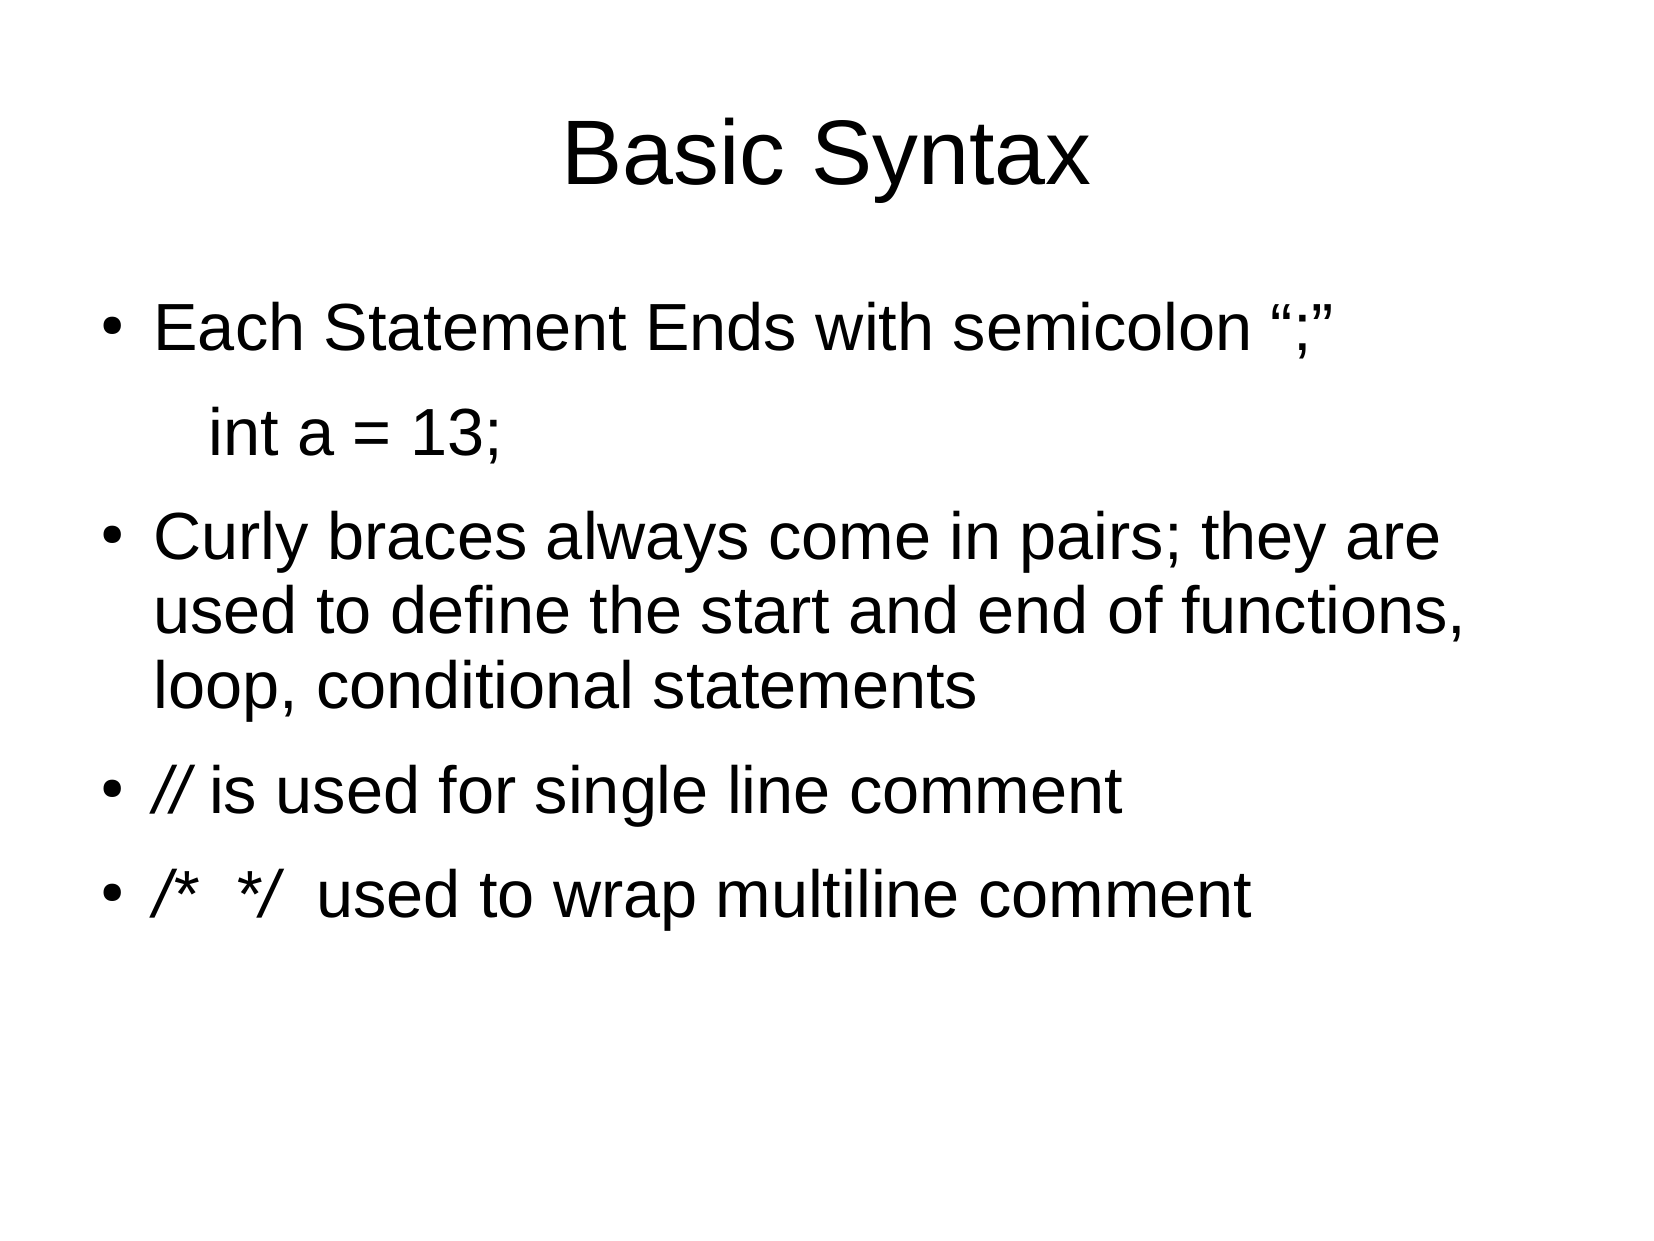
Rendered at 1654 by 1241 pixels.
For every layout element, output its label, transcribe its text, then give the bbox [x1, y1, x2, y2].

list Each Statement Ends with semicolon “;” int a = 13; Curly braces always come in pairs; they are used to define the start and end of functions, loop, conditional statements // is used for single line comment /* */ used to wrap multiline comment [82, 290, 1571, 1010]
title Basic Syntax [82, 49, 1571, 257]
